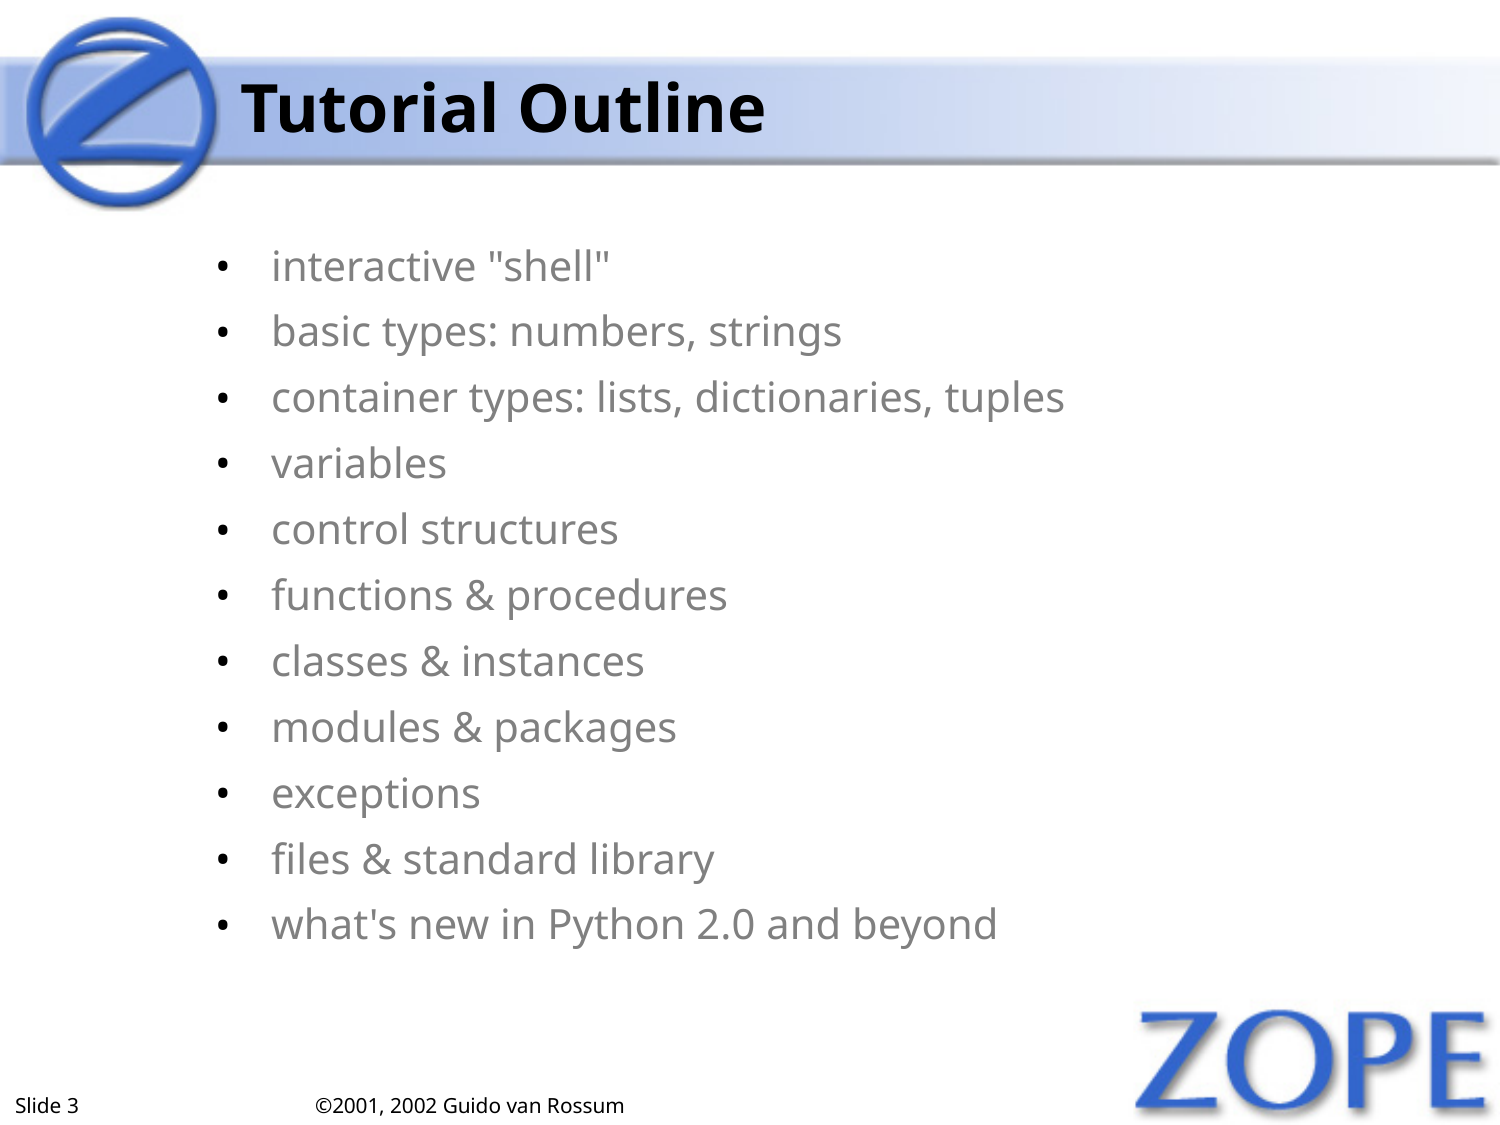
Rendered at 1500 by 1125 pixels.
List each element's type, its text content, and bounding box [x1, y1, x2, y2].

title Tutorial Outline [225, 50, 1467, 163]
list interactive "shell" basic types: numbers, strings container types: lists, dictionaries, tuples variables control structures functions & procedures classes & instances modules & packages exceptions files & standard library what's new in Python 2.0 and beyond [200, 237, 1388, 1001]
